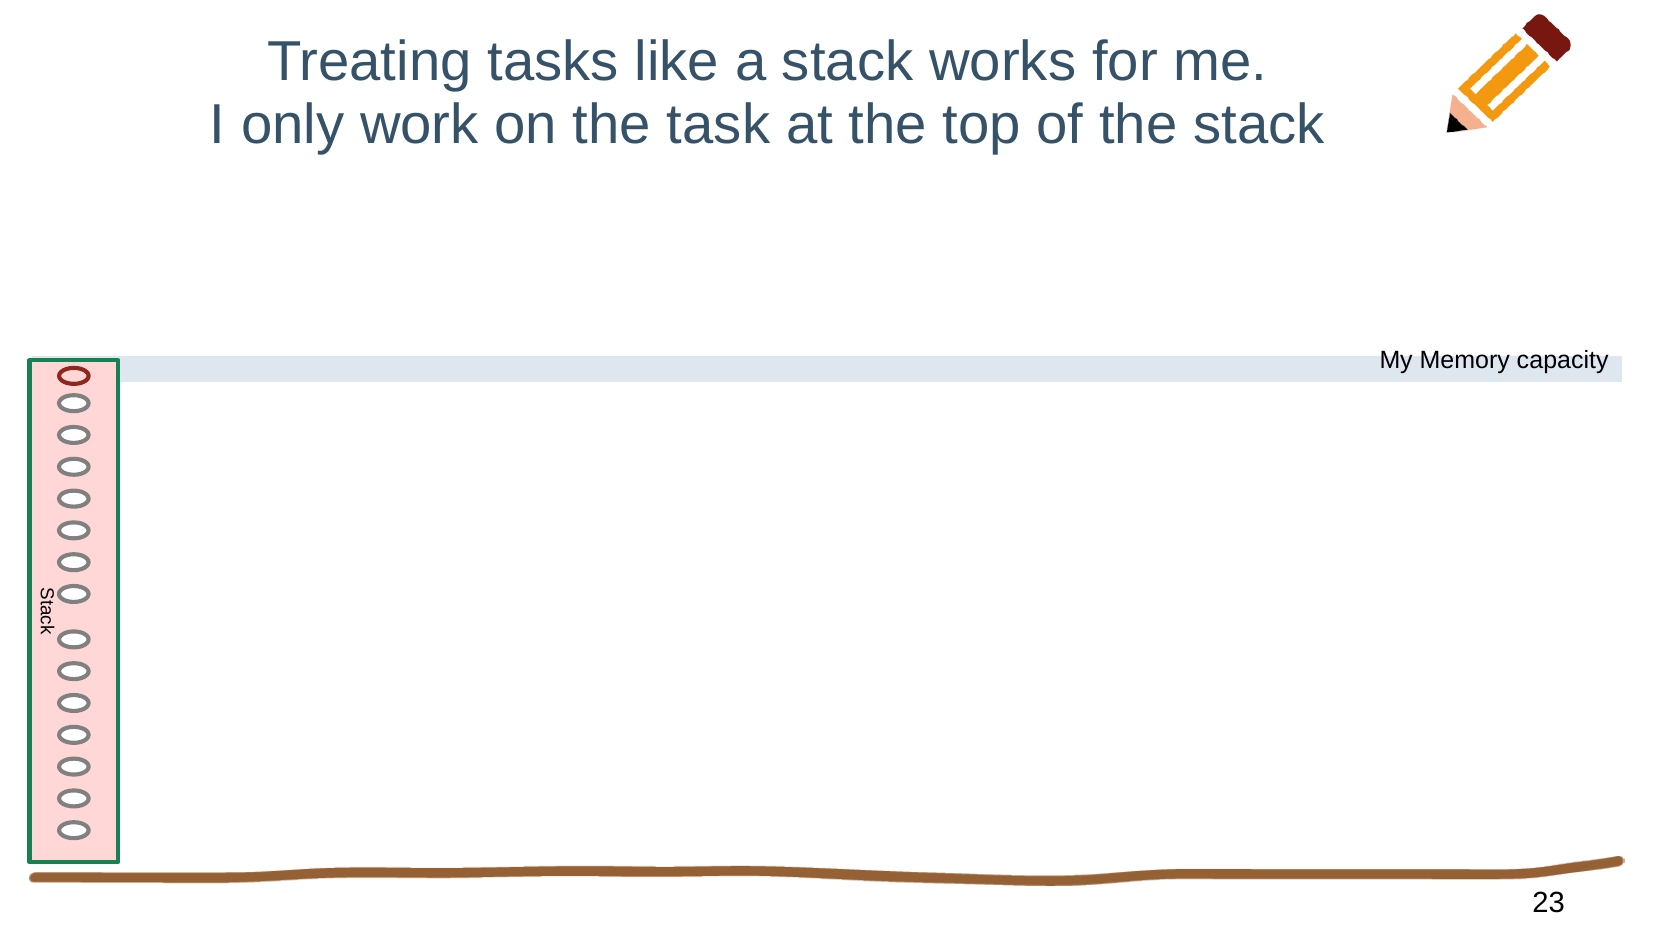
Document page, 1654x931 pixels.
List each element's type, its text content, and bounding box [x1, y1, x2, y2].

title Treating tasks like a stack works for me. I only work on the task at the top of the stack [88, 29, 1447, 237]
text_box [59, 726, 89, 743]
text_box [58, 426, 89, 443]
text_box [59, 631, 89, 648]
text_box [59, 367, 89, 384]
text_box [59, 663, 89, 680]
picture [1446, 14, 1571, 133]
text_box [29, 354, 1625, 384]
text_box [58, 395, 89, 412]
text_box [58, 554, 89, 571]
text_box [58, 522, 89, 539]
text_box [58, 490, 89, 507]
text_box My Memory capacity [1364, 338, 1625, 381]
text_box [58, 458, 89, 475]
text_box [59, 822, 89, 839]
text_box [59, 758, 89, 775]
text_box [59, 695, 89, 711]
text_box Stack [29, 360, 119, 863]
text_box [58, 586, 89, 602]
text_box [59, 790, 89, 807]
picture [29, 856, 1625, 886]
